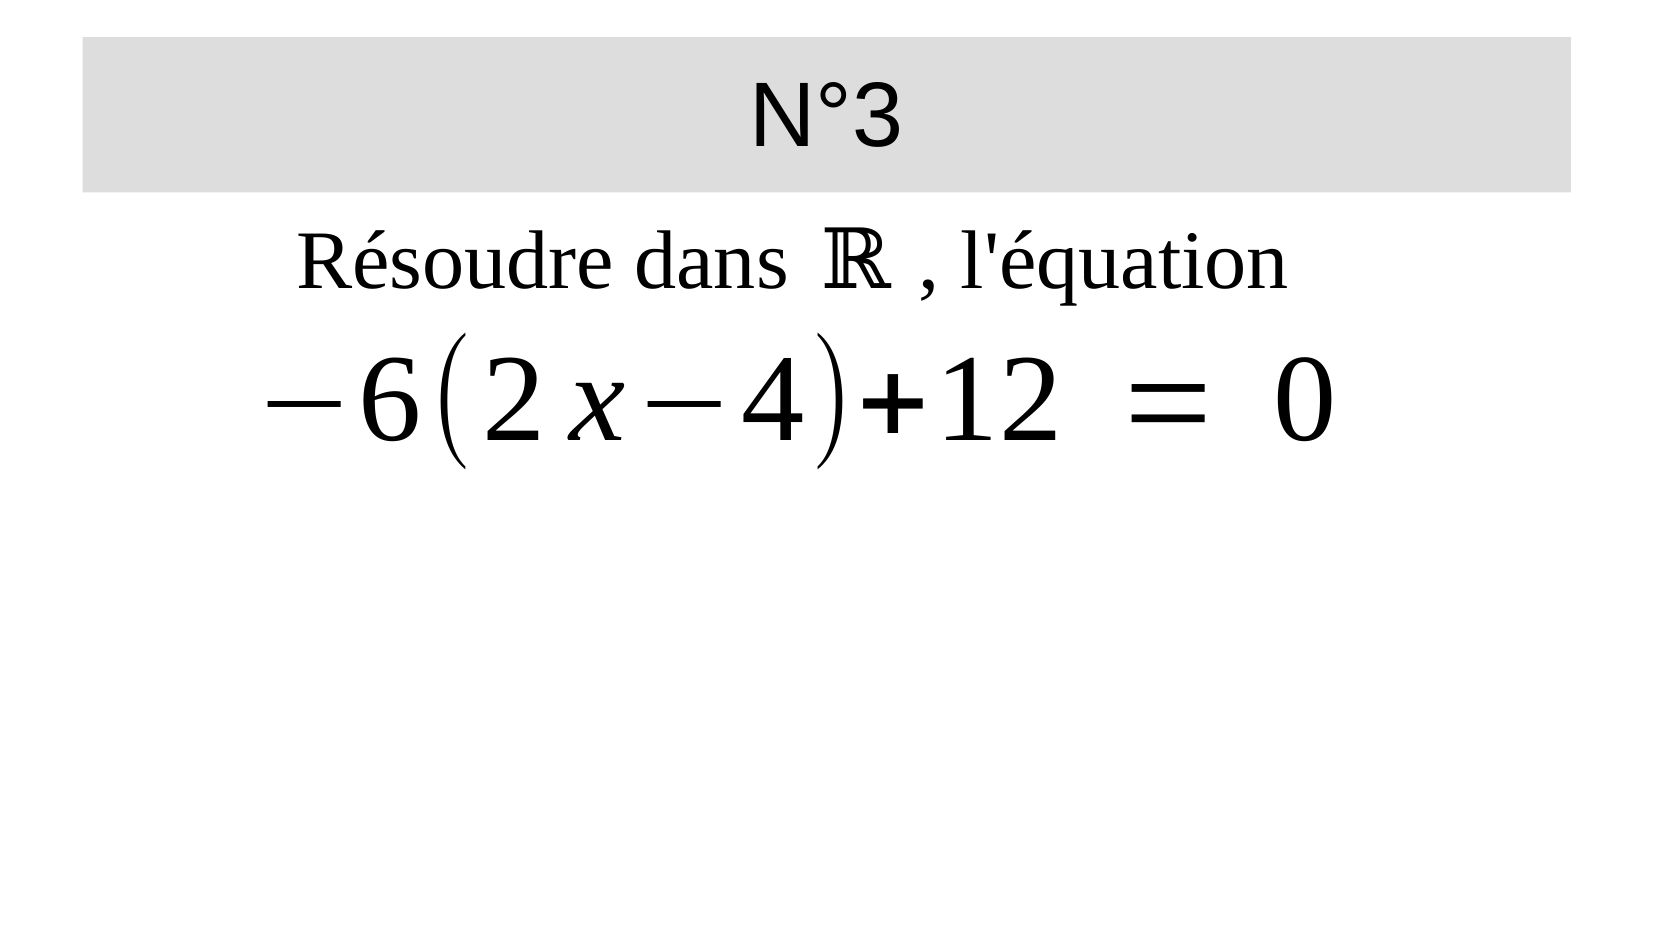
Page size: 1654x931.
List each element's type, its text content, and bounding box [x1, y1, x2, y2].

title N°3 [82, 37, 1571, 193]
chart [288, 214, 1300, 308]
chart [248, 325, 1344, 476]
